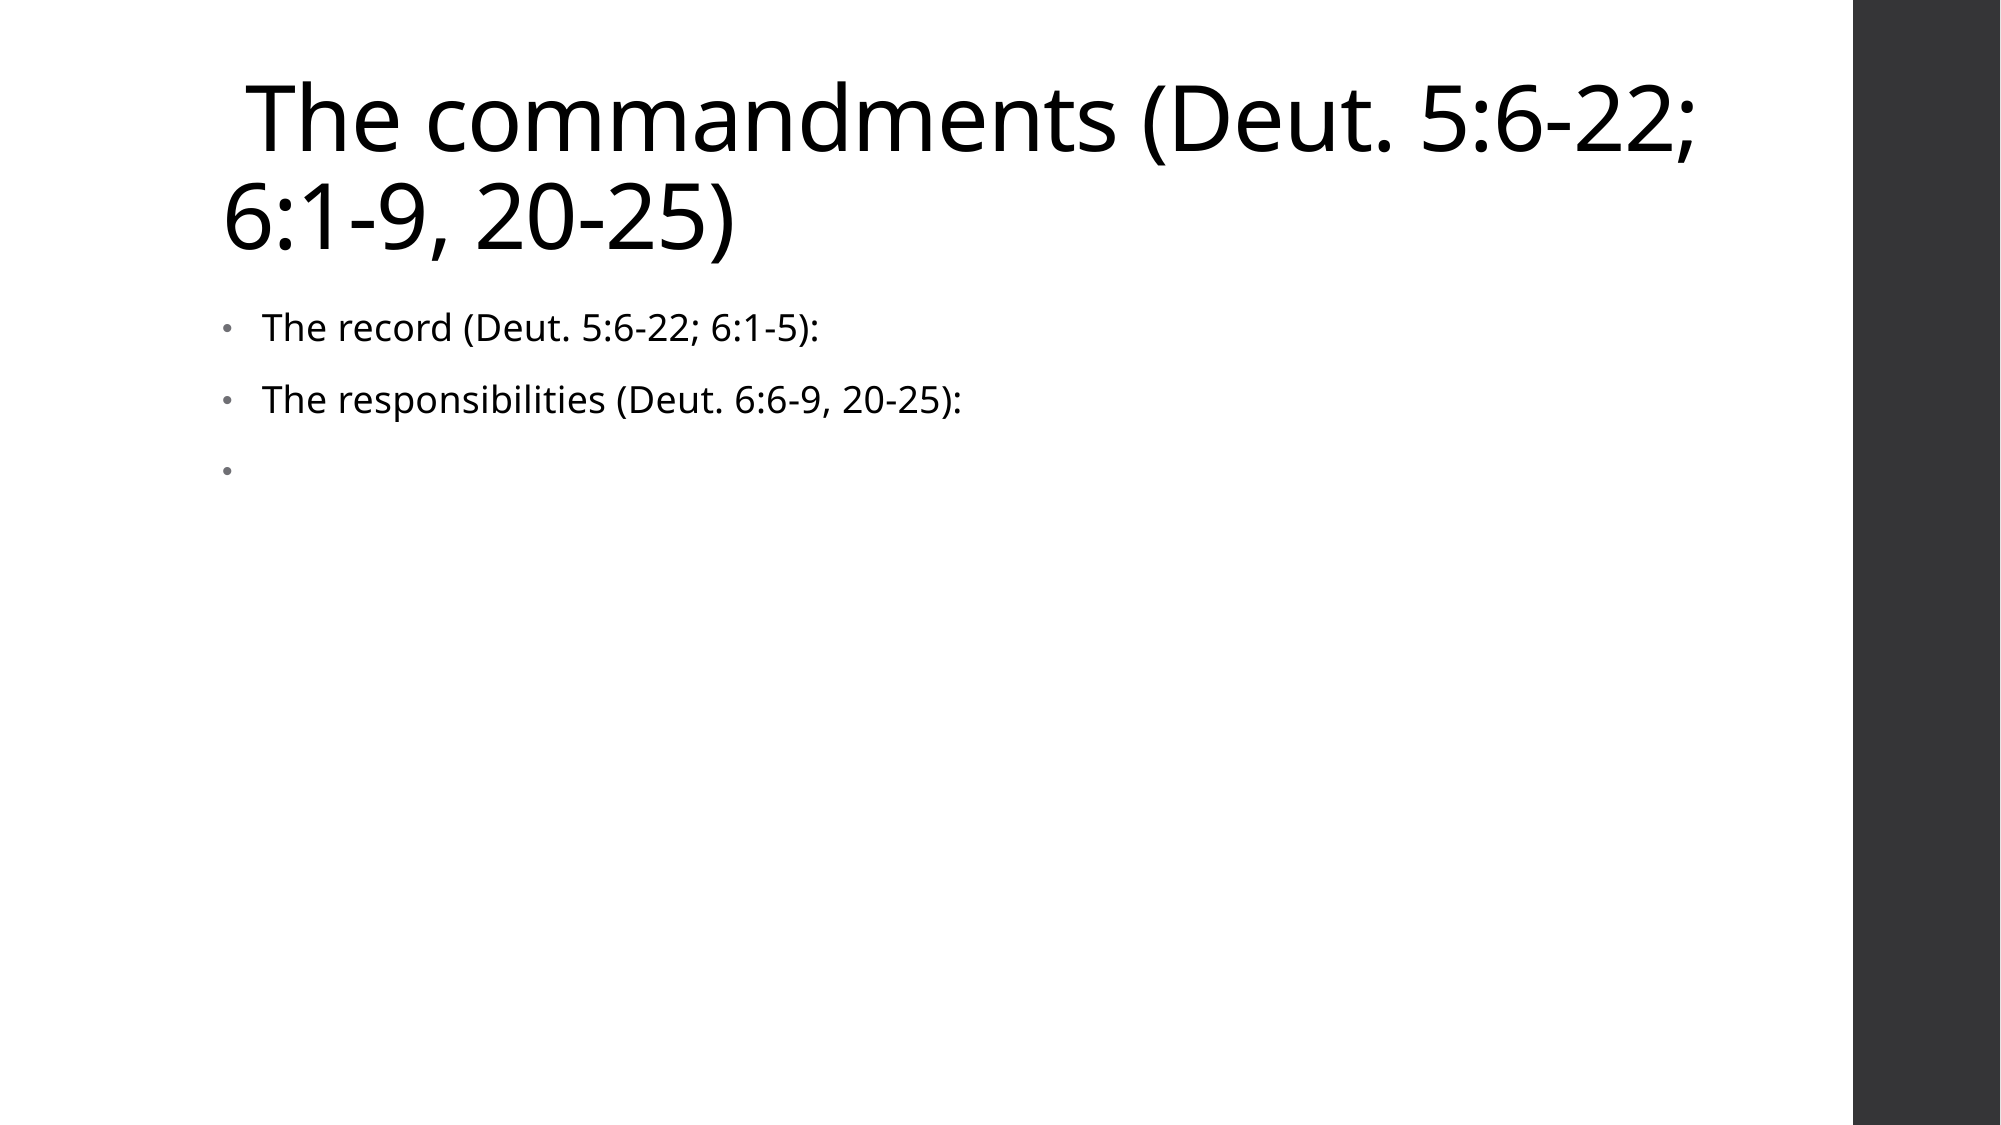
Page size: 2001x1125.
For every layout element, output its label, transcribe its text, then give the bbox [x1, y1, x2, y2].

title The commandments (Deut. 5:6-22; 6:1-9, 20-25) [206, 60, 1797, 278]
list The record (Deut. 5:6-22; 6:1-5): The responsibilities (Deut. 6:6-9, 20-25): [206, 299, 1617, 1014]
